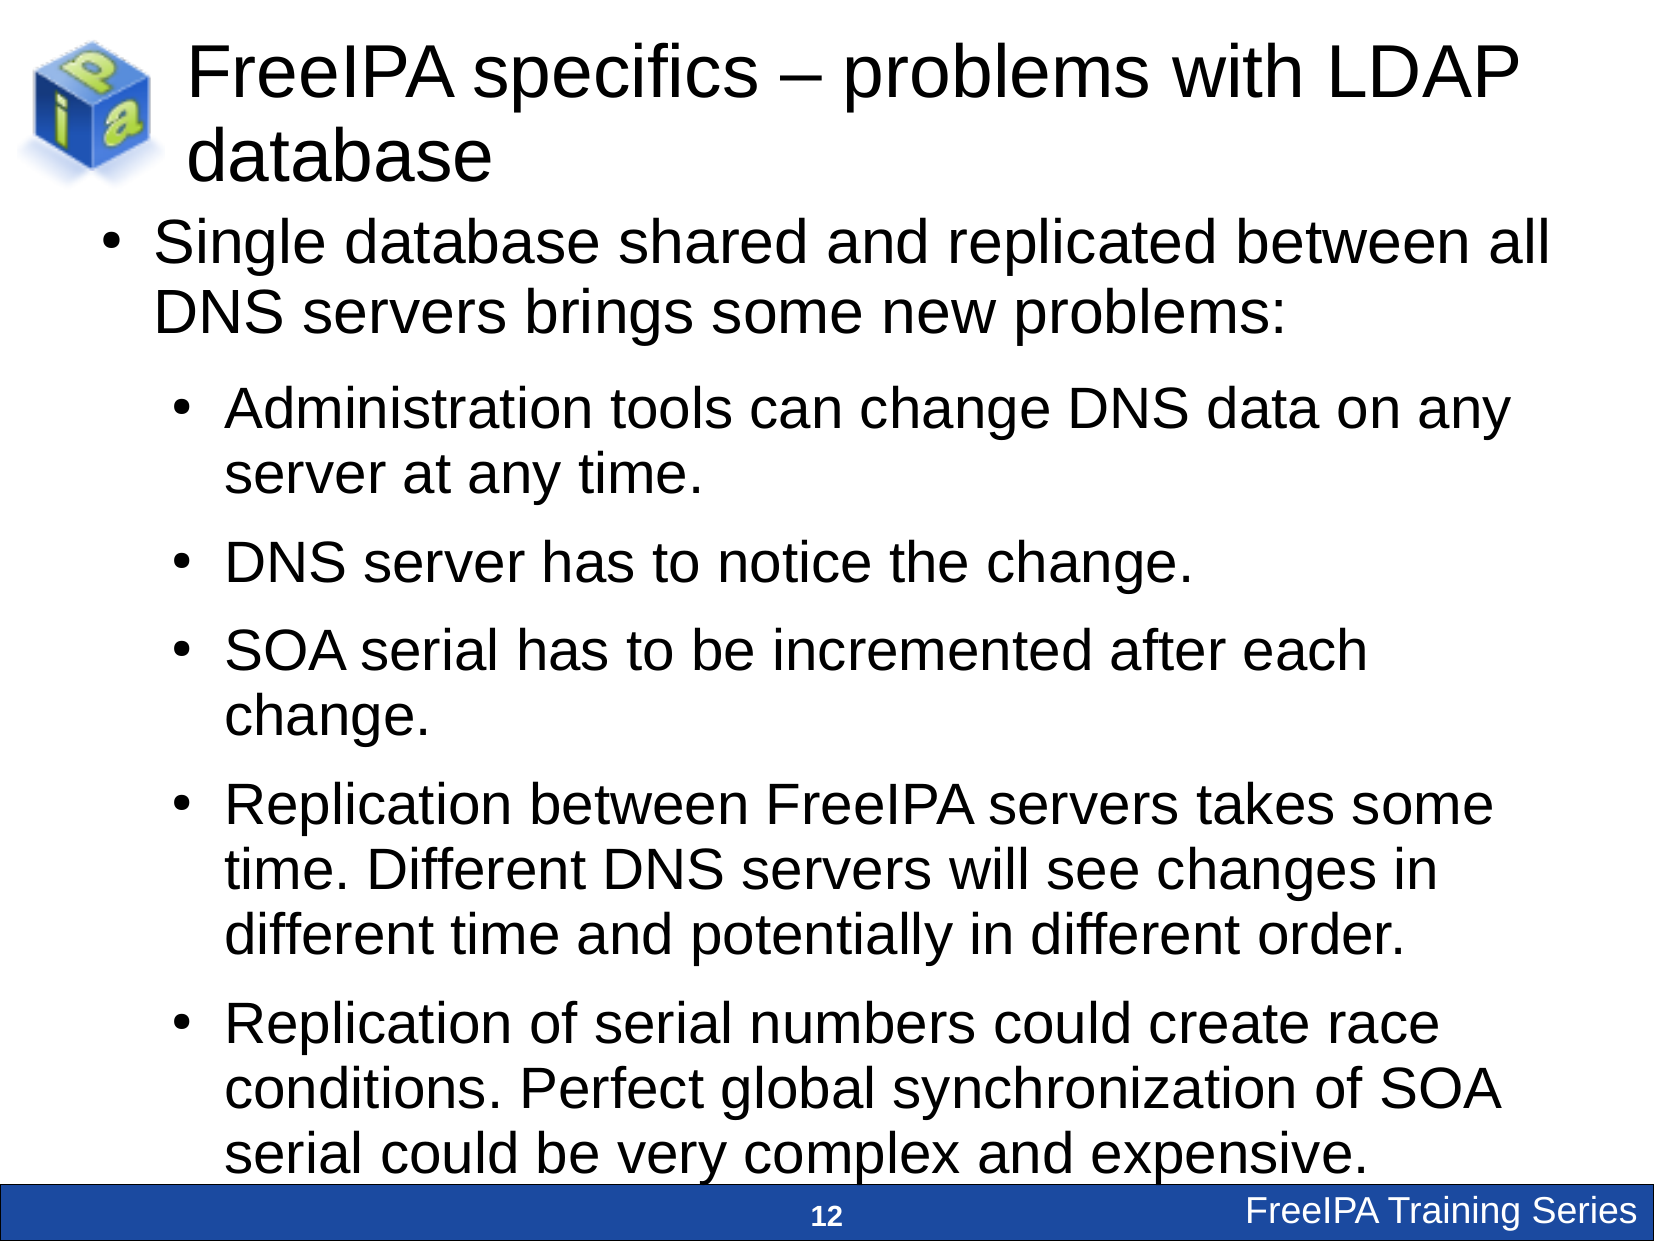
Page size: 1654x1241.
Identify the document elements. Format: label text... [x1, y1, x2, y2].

title FreeIPA specifics – problems with LDAP database [186, 29, 1582, 198]
picture [17, 34, 165, 193]
list Single database shared and replicated between all DNS servers brings some new problems: Administration tools can change DNS data on any server at any time. DNS server has to notice the change. SOA serial has to be incremented after each change. Replication between FreeIPA servers takes some time. Different DNS servers will see changes in different time and potentially in different order. Replication of serial numbers could create race conditions. Perfect global synchronization of SOA serial could be very complex and expensive. [82, 207, 1571, 1186]
